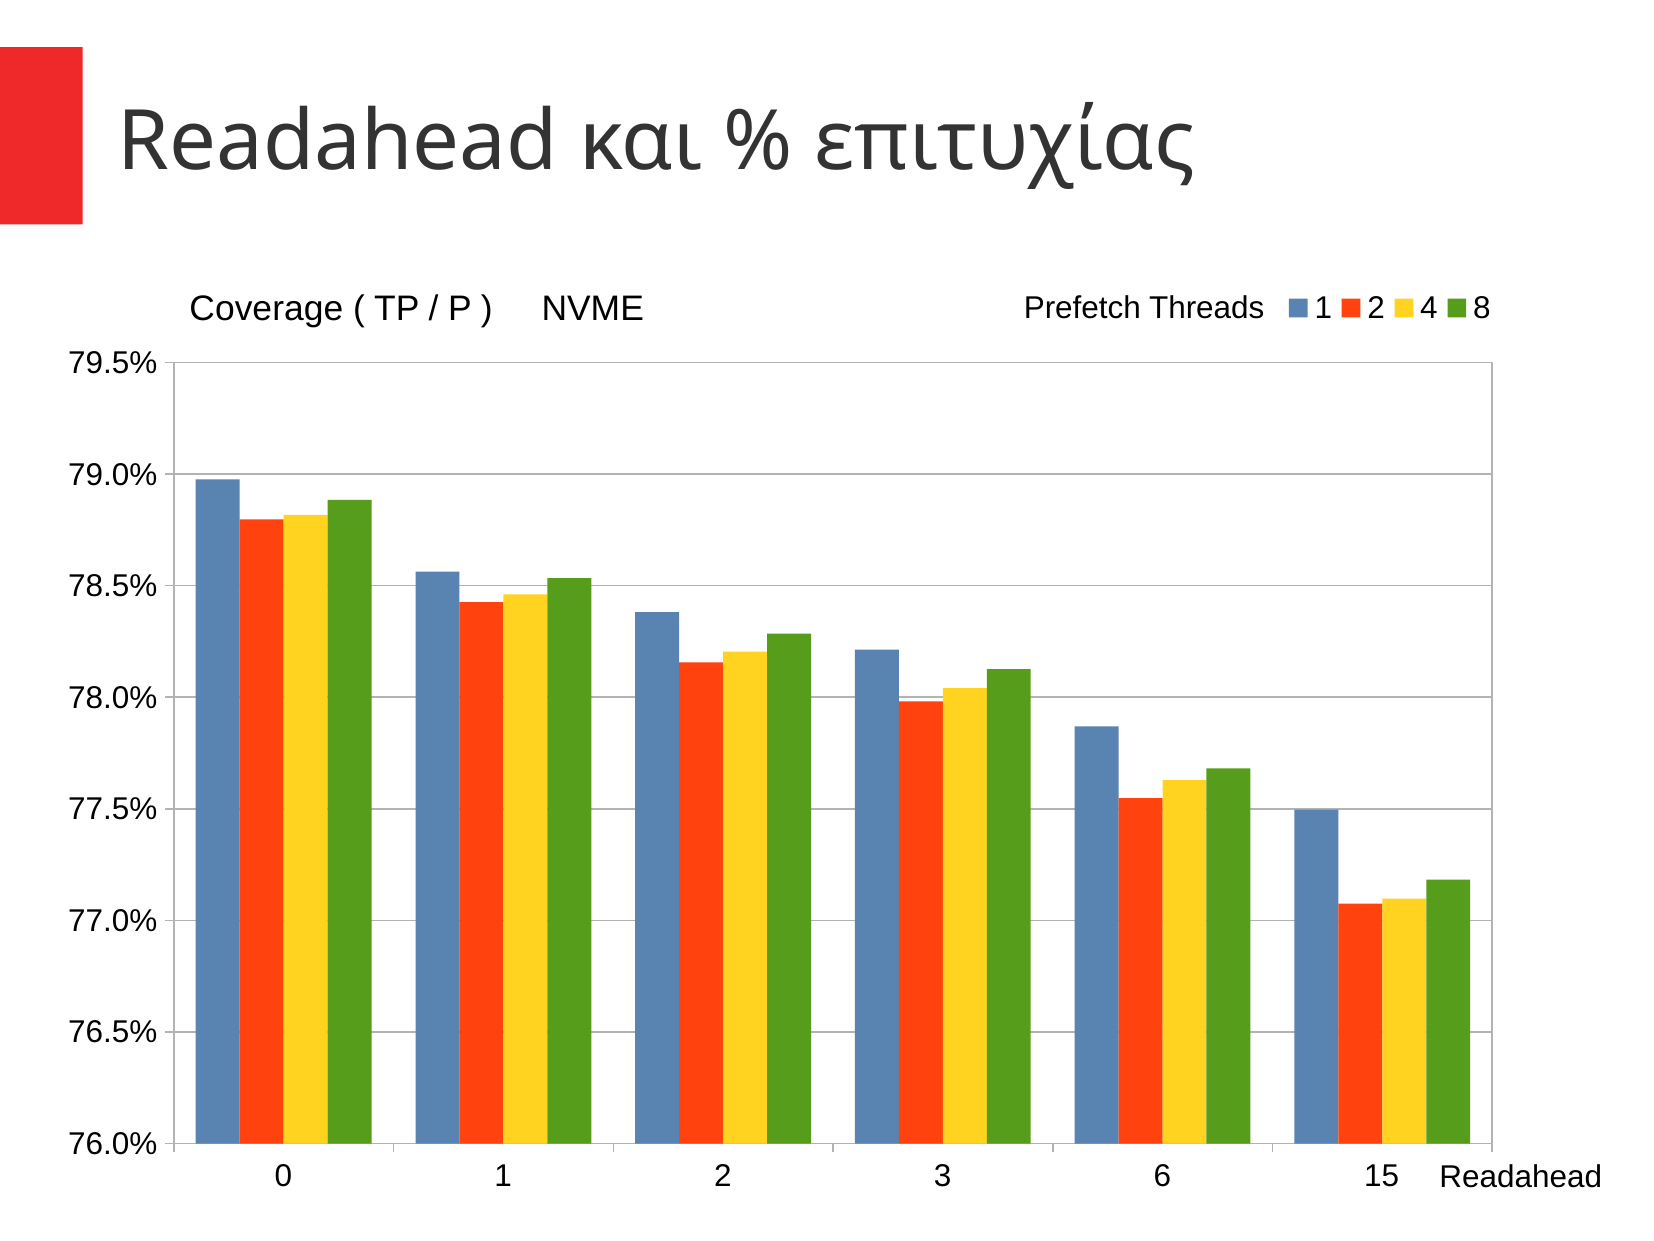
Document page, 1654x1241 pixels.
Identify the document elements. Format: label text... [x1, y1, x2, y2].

title Readahead και % επιτυχίας [117, 29, 1605, 245]
picture [52, 249, 1614, 1211]
